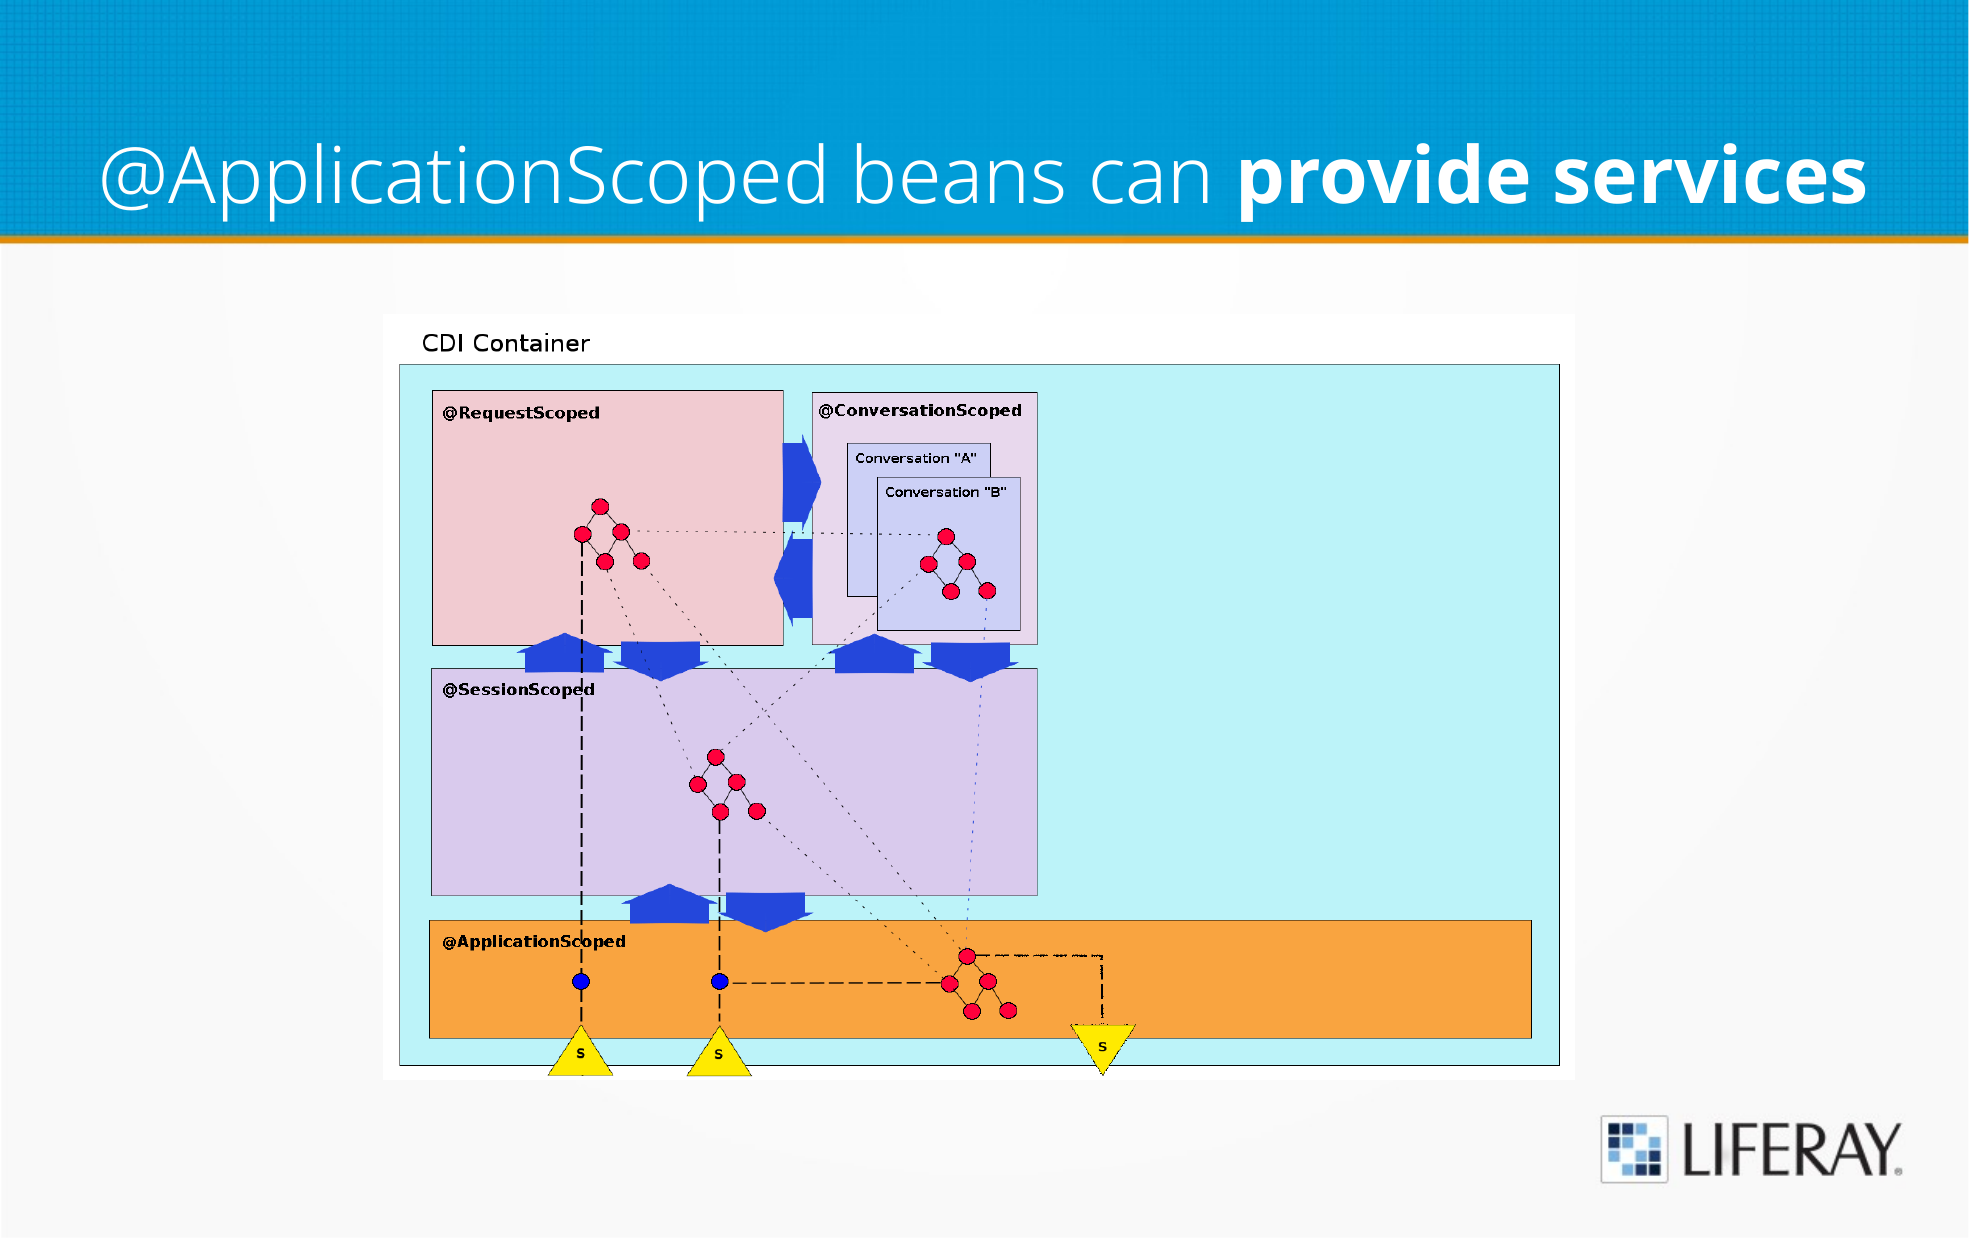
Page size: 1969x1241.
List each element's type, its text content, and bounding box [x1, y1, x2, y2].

picture [0, 233, 1969, 1241]
title @ApplicationScoped beans can provide services [98, 19, 1870, 227]
